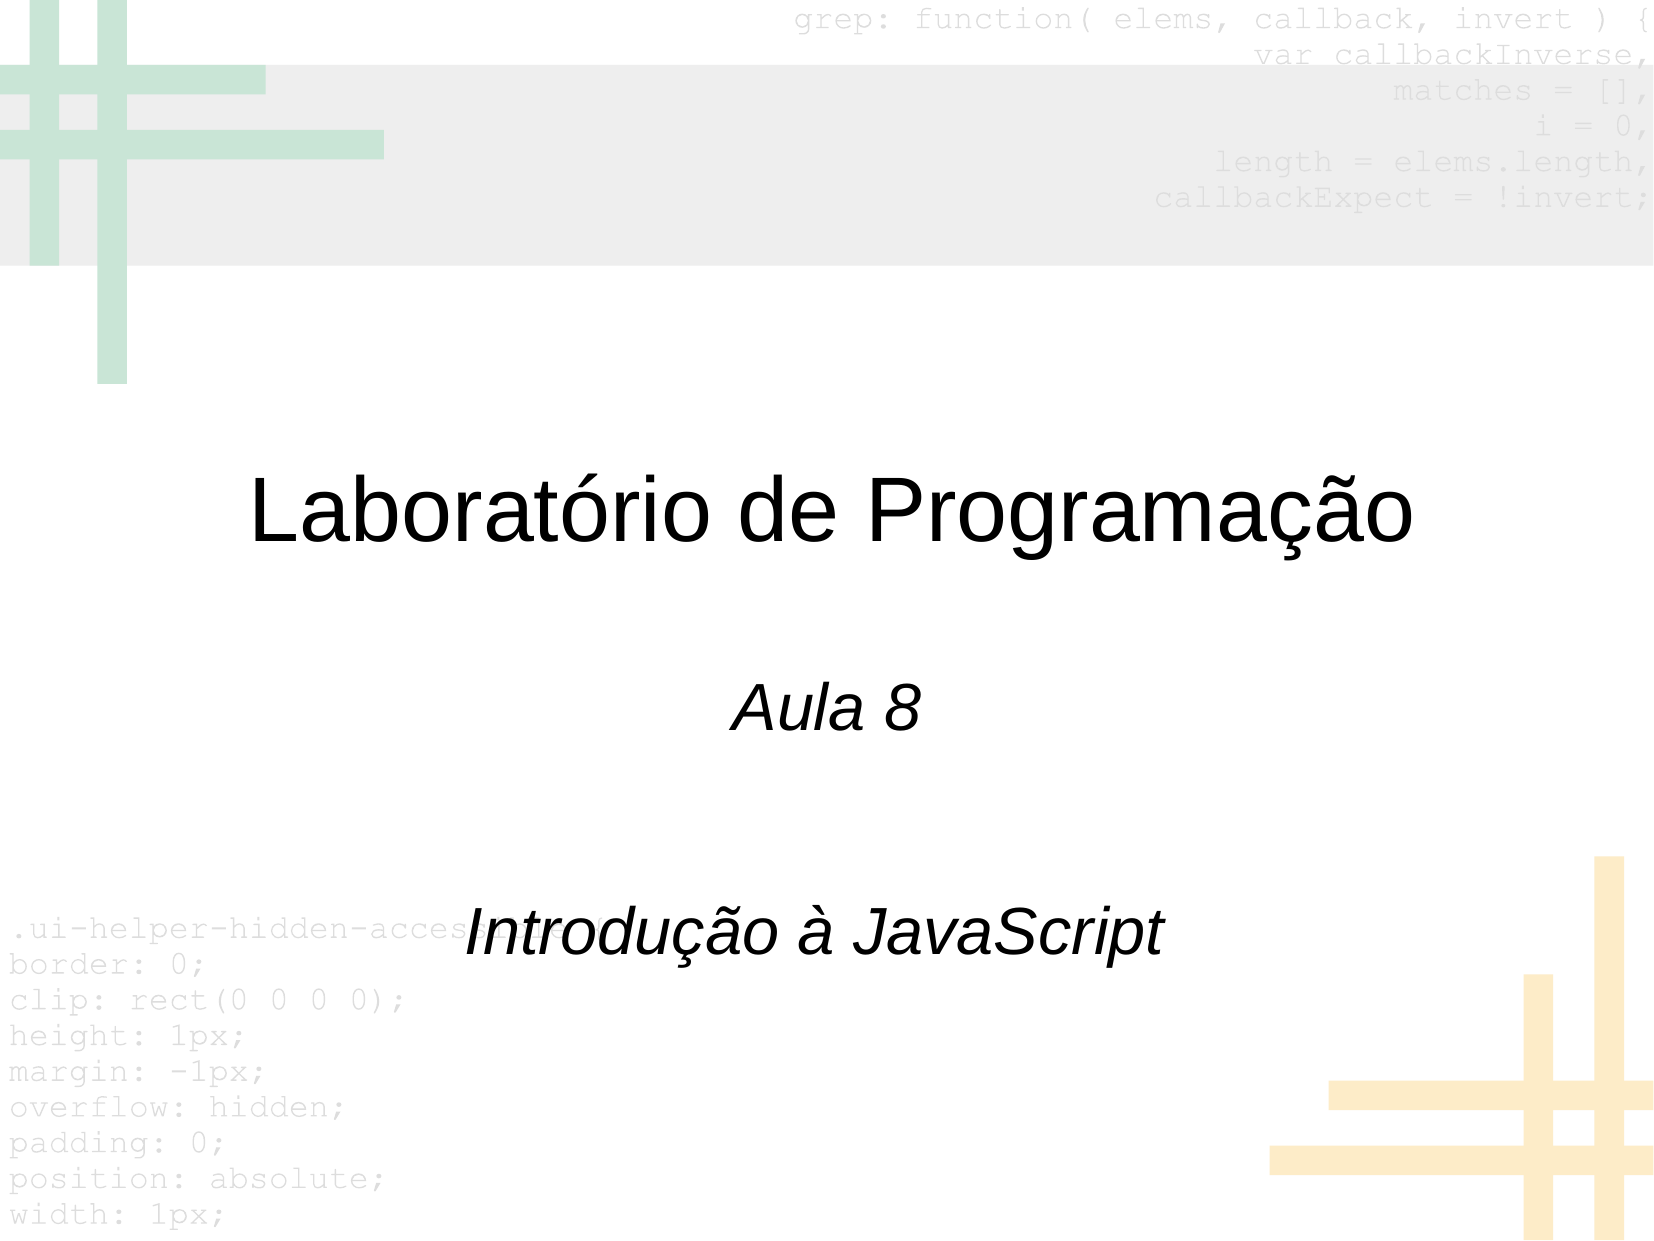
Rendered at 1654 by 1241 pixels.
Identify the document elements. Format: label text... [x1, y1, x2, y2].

text_box Aula 8 [82, 625, 1571, 789]
text_box Introdução à JavaScript [70, 819, 1560, 1044]
text_box Laboratório de Programação [88, 428, 1577, 591]
